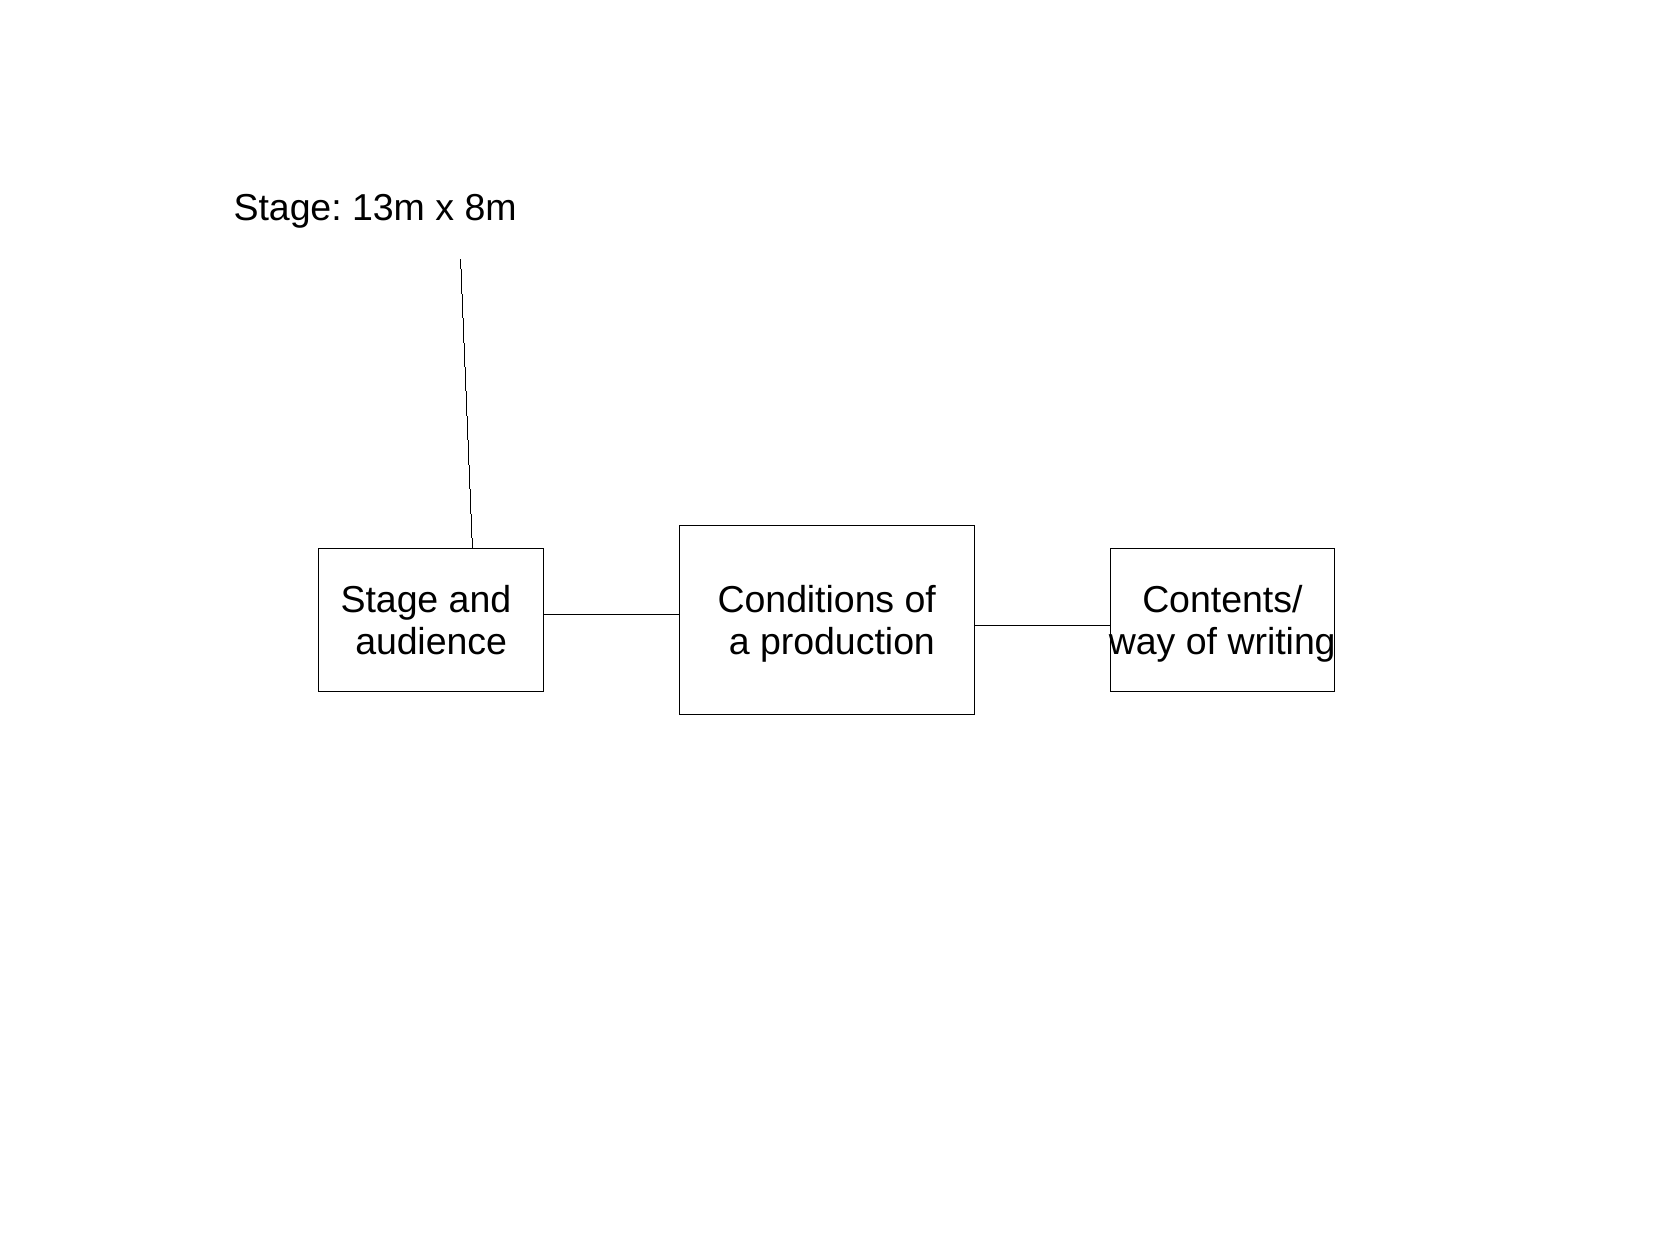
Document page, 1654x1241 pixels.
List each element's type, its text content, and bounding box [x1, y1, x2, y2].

text_box Contents/ way of writing [1110, 548, 1335, 692]
text_box Conditions of a production [679, 525, 975, 715]
text_box Stage: 13m x 8m [218, 179, 532, 237]
text_box Stage and audience [318, 548, 544, 692]
